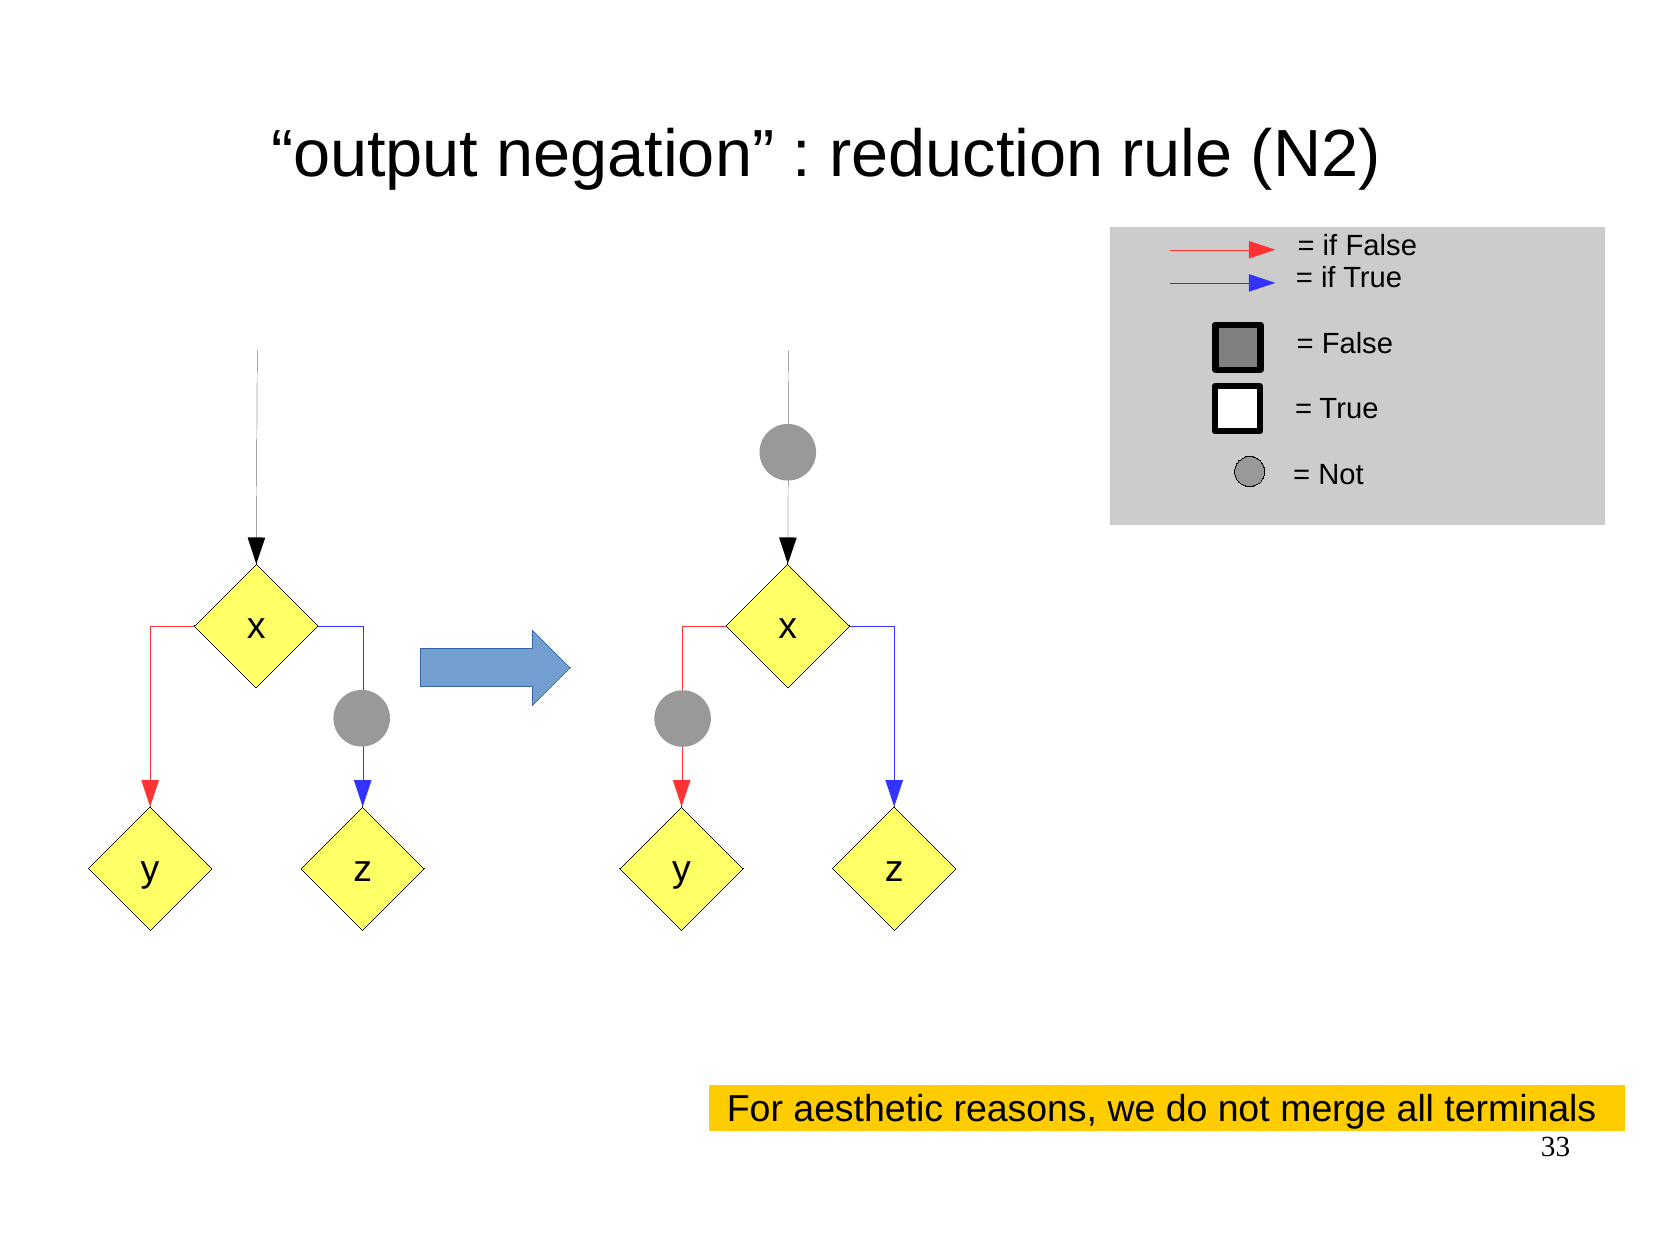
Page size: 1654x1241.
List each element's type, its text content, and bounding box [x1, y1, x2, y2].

text_box y [619, 806, 744, 931]
text_box z [301, 806, 425, 931]
text_box [1215, 324, 1261, 370]
text_box [333, 689, 391, 747]
text_box x [194, 563, 318, 688]
text_box For aesthetic reasons, we do not merge all terminals [709, 1085, 1625, 1131]
text_box [654, 690, 711, 747]
text_box y [88, 806, 212, 931]
text_box [1215, 386, 1261, 432]
text_box [420, 630, 571, 706]
text_box = if False = if True = False = True = Not [1109, 227, 1605, 525]
text_box [1234, 456, 1265, 487]
text_box [759, 423, 817, 481]
title “output negation” : reduction rule (N2) [82, 49, 1571, 257]
text_box x [726, 563, 850, 688]
text_box z [832, 806, 956, 931]
